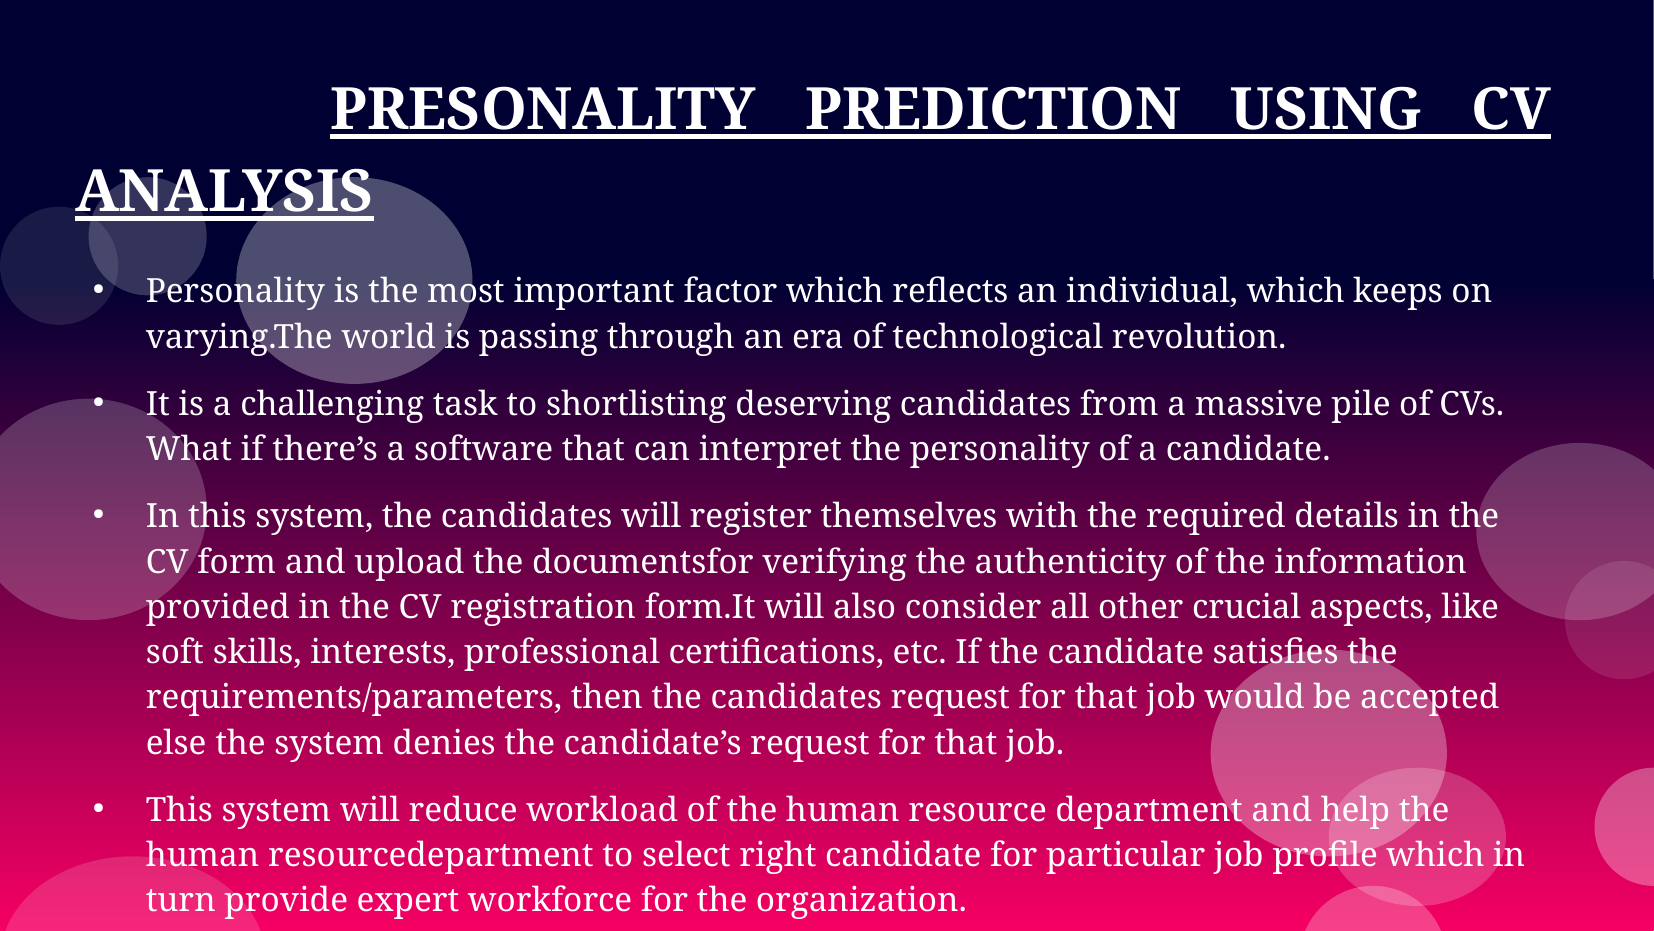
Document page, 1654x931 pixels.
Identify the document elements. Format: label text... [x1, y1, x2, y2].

list Personality is the most important factor which reflects an individual, which keeps on varying.The world is passing through an era of technological revolution. It is a challenging task to shortlisting deserving candidates from a massive pile of CVs. What if there’s a software that can interpret the personality of a candidate. In this system, the candidates will register themselves with the required details in the CV form and upload the documentsfor verifying the authenticity of the information provided in the CV registration form.It will also consider all other crucial aspects, like soft skills, interests, professional certifications, etc. If the candidate satisfies the requirements/parameters, then the candidates request for that job would be accepted else the system denies the candidate’s request for that job. This system will reduce workload of the human resource department and help the human resourcedepartment to select right candidate for particular job profile which in turn provide expert workforce for the organization. [75, 267, 1552, 751]
title PRESONALITY PREDICTION USING CV ANALYSIS [75, 62, 1552, 226]
